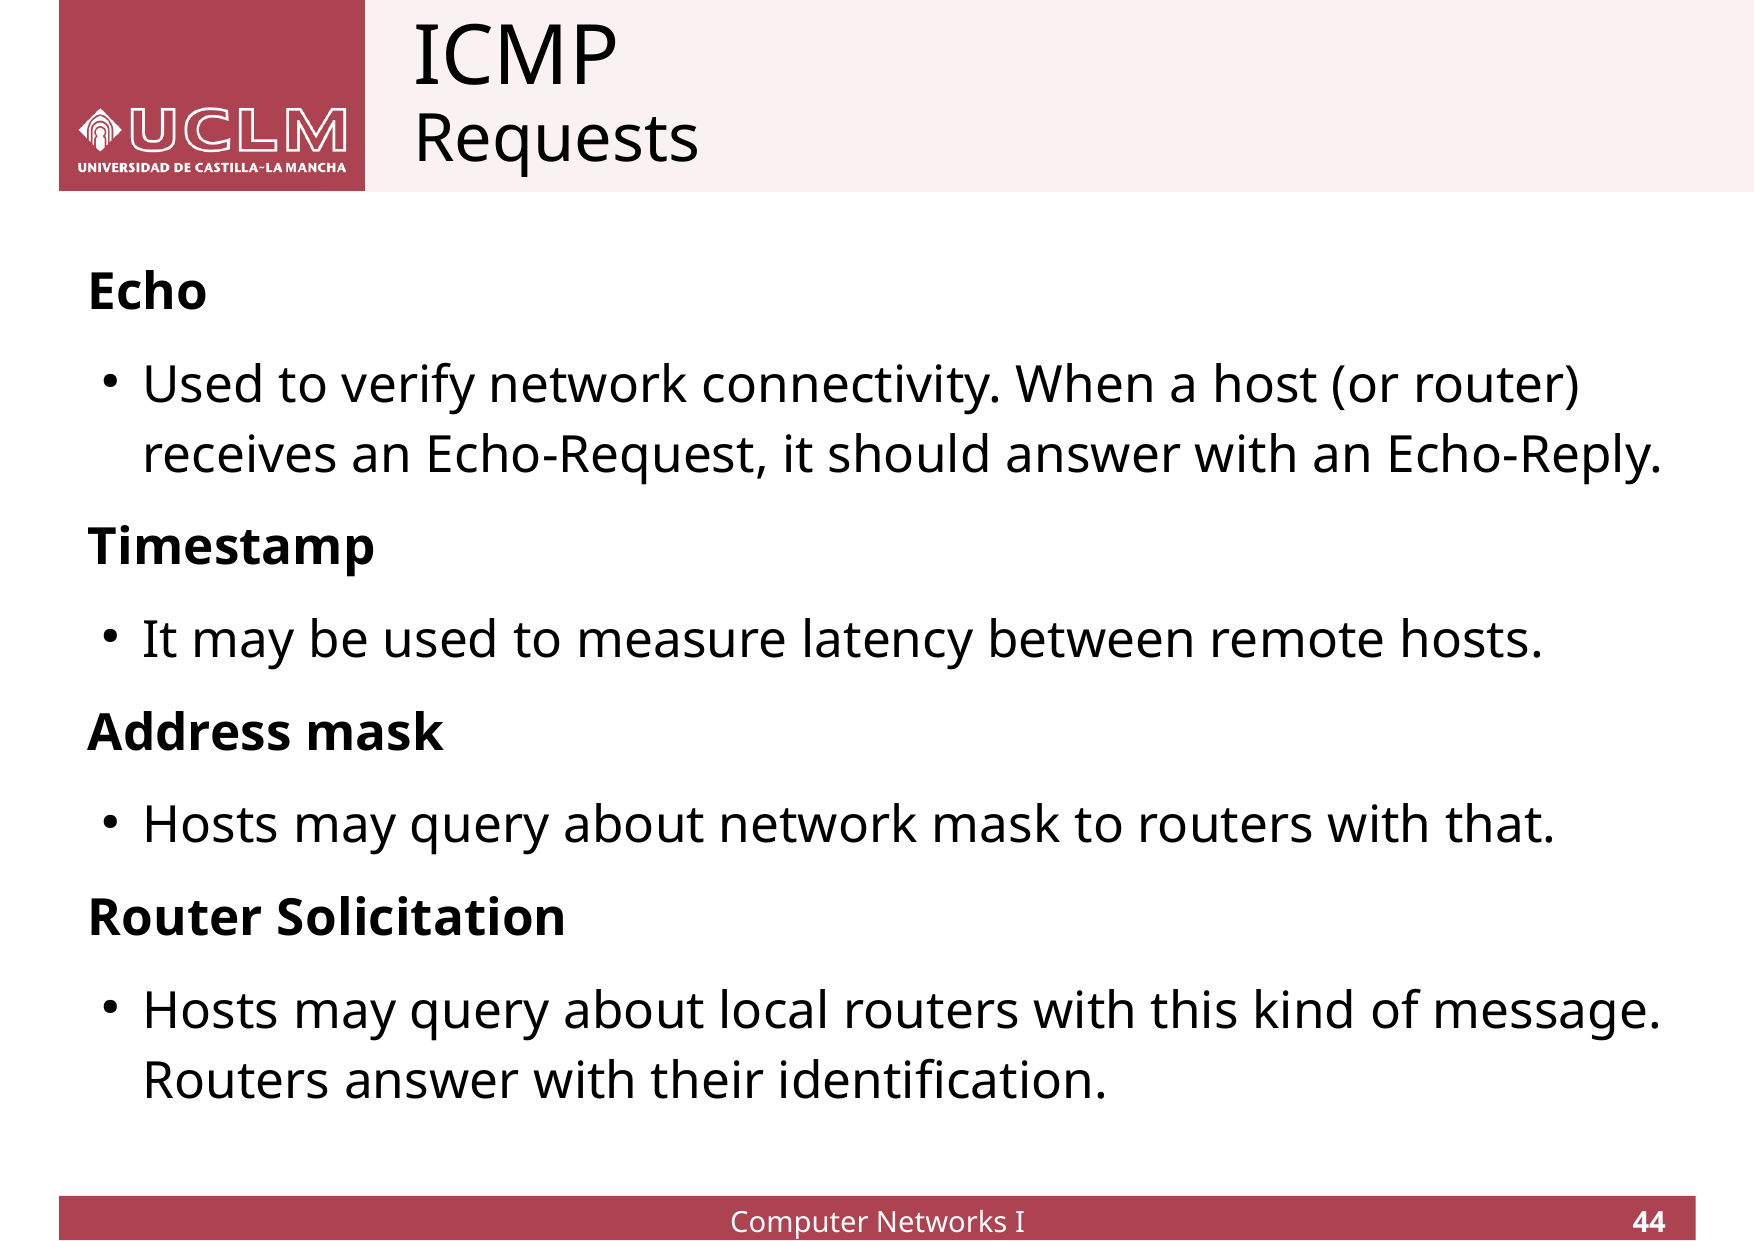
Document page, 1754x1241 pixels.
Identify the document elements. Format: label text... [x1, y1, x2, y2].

title ICMP Requests [413, 0, 1667, 198]
picture [59, 0, 365, 191]
list Echo Used to verify network connectivity. When a host (or router) receives an Echo-Request, it should answer with an Echo-Reply. Timestamp It may be used to measure latency between remote hosts. Address mask Hosts may query about network mask to routers with that. Router Solicitation Hosts may query about local routers with this kind of message. Routers answer with their identification. [87, 254, 1667, 1174]
